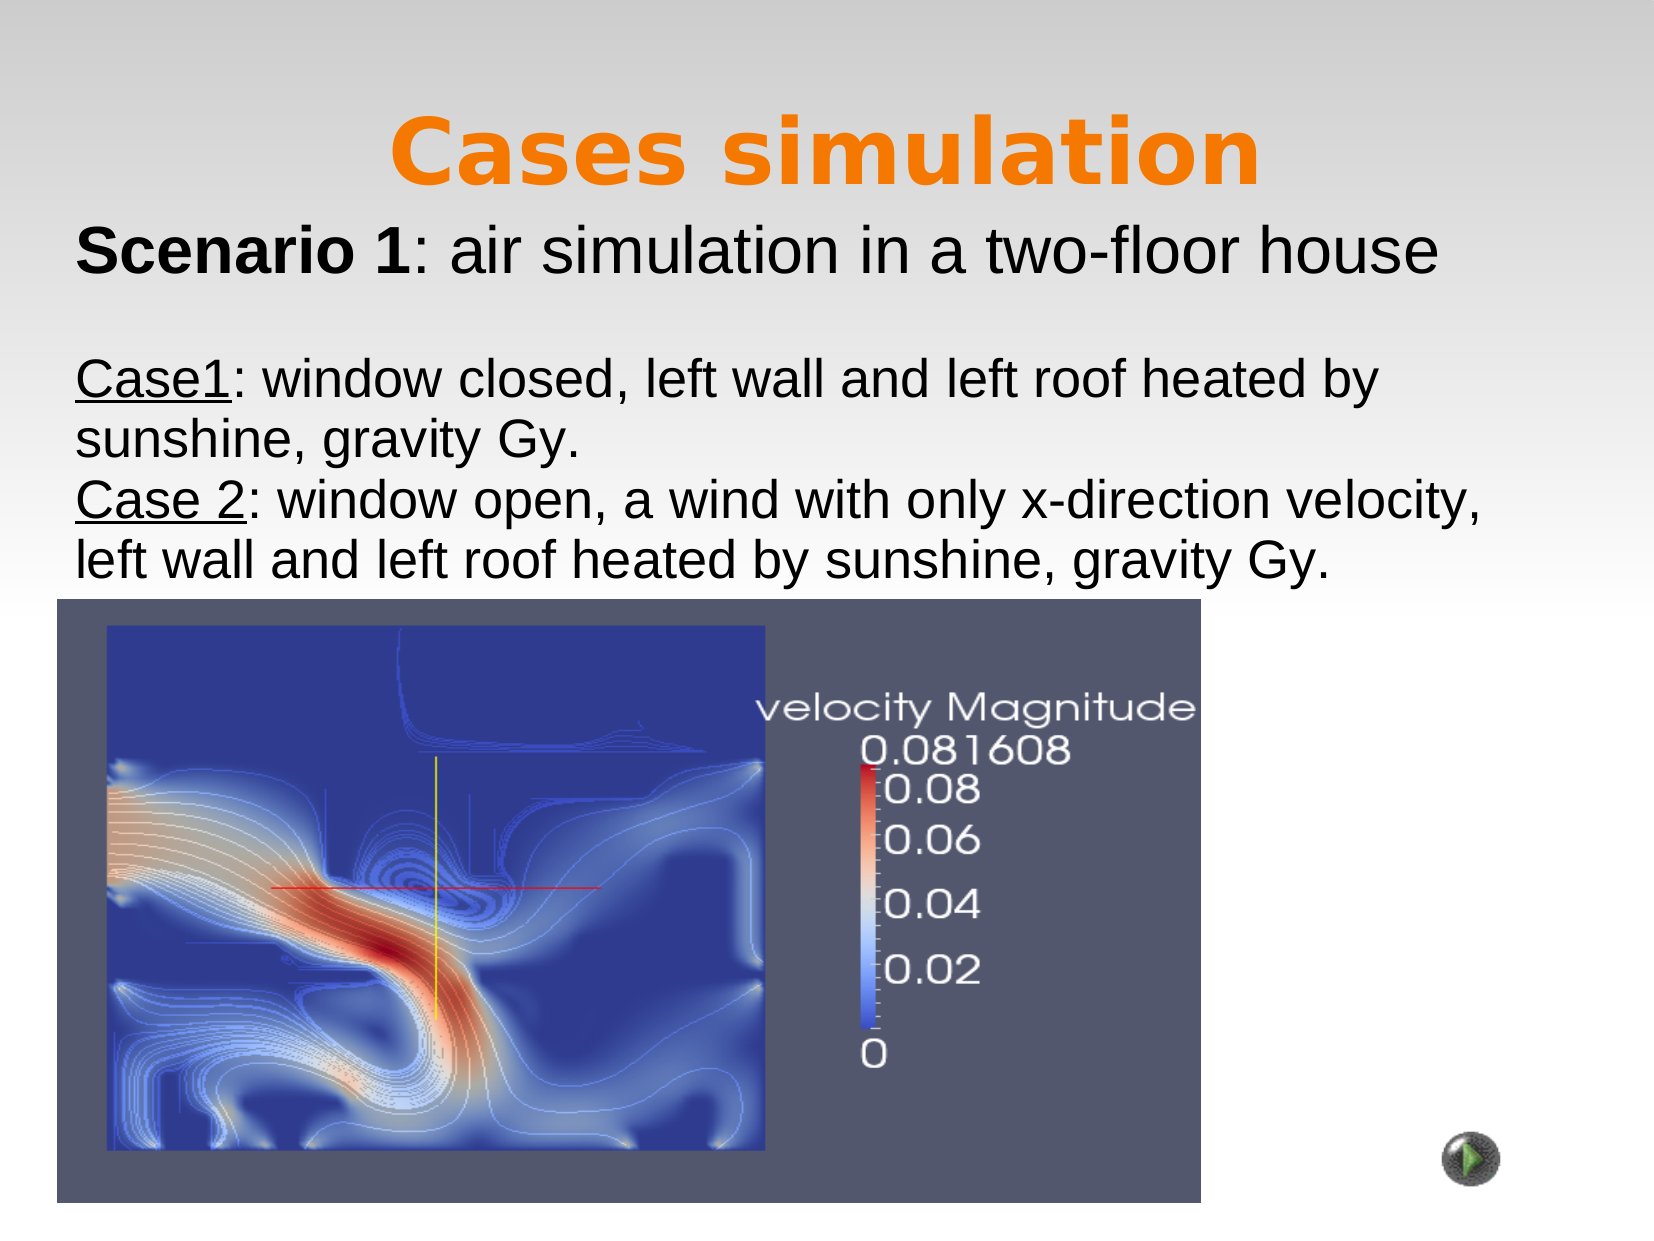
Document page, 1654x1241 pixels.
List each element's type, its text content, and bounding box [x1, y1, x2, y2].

picture [1440, 1130, 1503, 1189]
title Cases simulation [1564, 49, 1571, 257]
subtitle Scenario 1: air simulation in a two-floor house Case1: window closed, left wall and left roof heated by sunshine, gravity Gy. Case 2: window open, a wind with only x-direction velocity, left wall and left roof heated by sunshine, gravity Gy. [75, 0, 1564, 804]
picture [57, 599, 1201, 1203]
